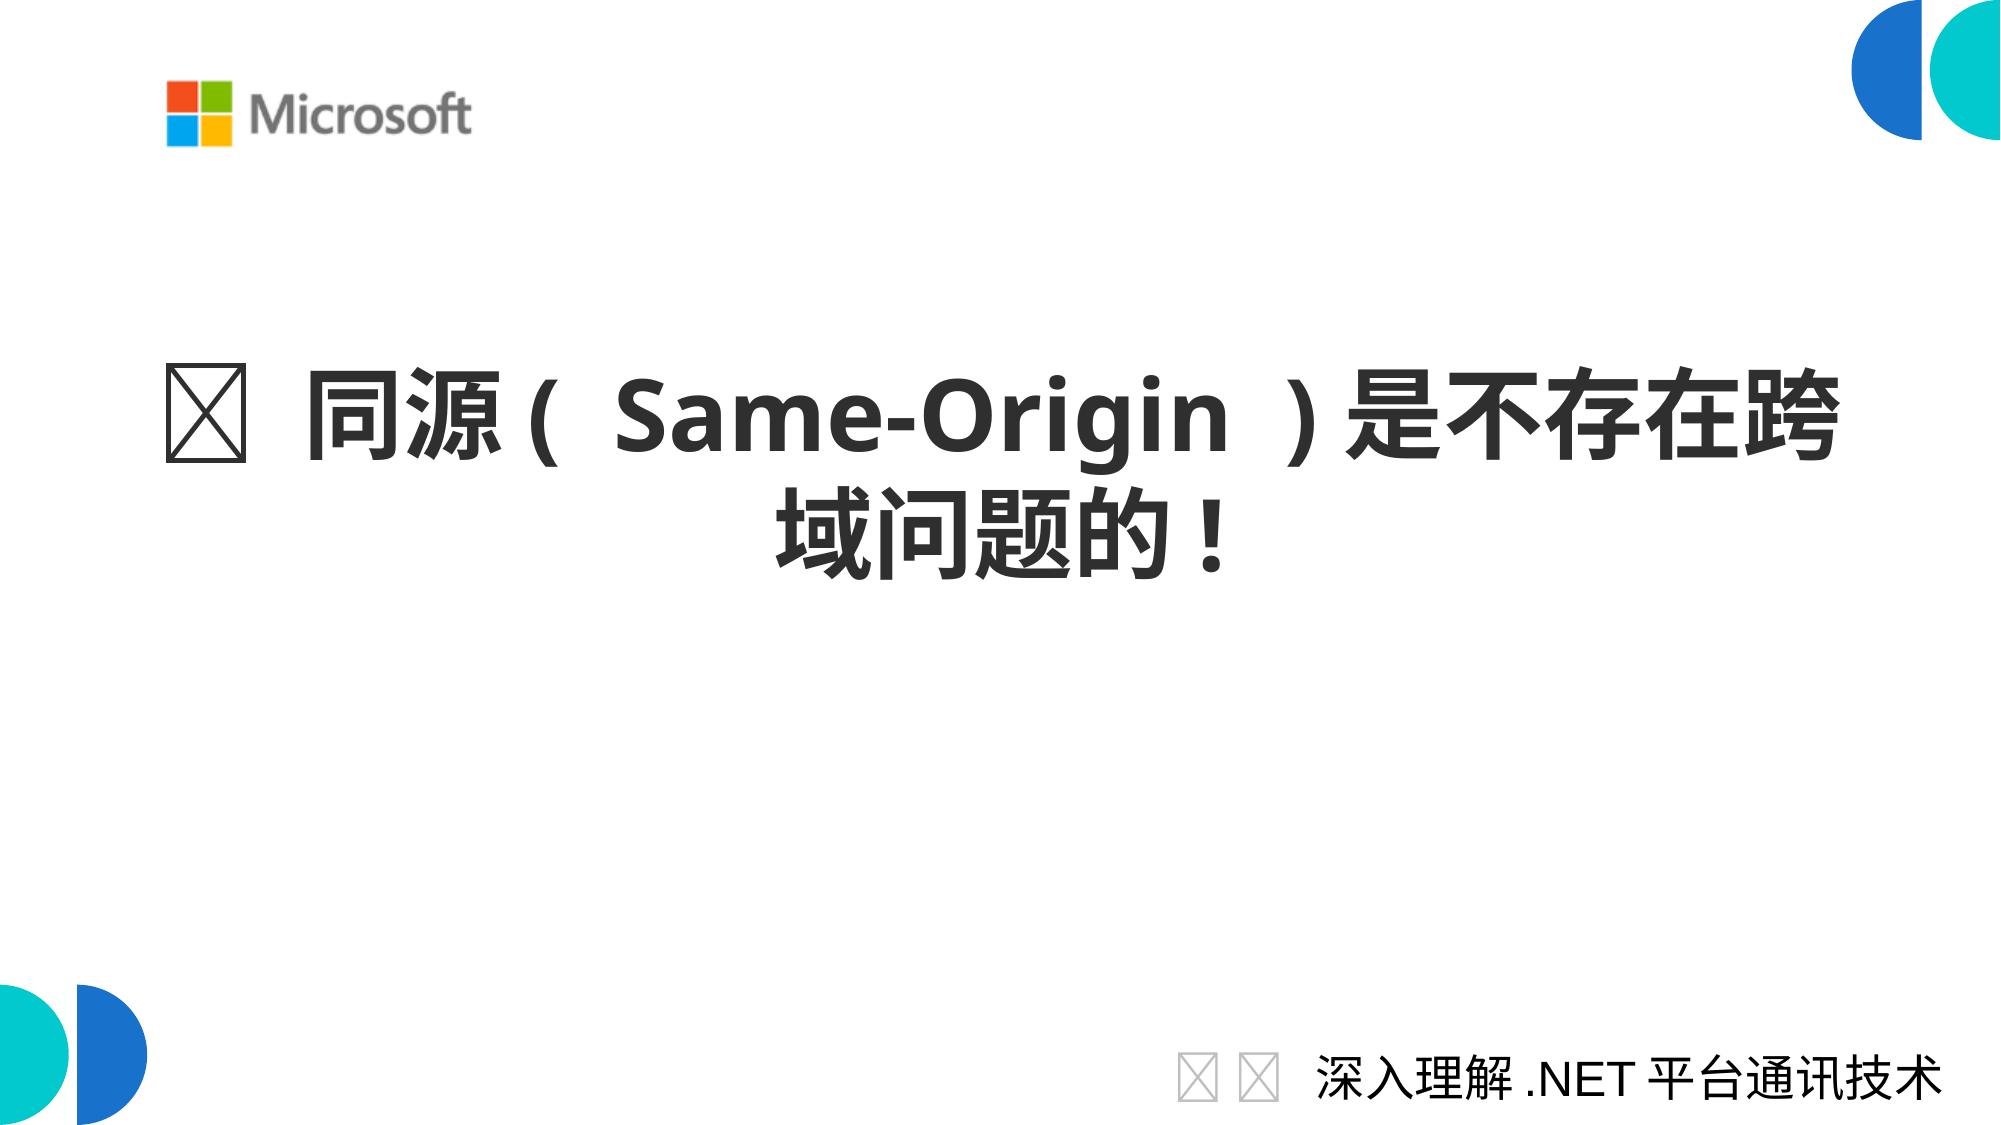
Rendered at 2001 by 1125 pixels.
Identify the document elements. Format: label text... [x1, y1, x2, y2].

title 🚀 同源( Same-Origin )是不存在跨域问题的! [138, 378, 1862, 564]
picture [85, 41, 552, 189]
subtitle 🚀 🚀 深入理解.NET平台通讯技术 [1173, 1046, 1952, 1107]
